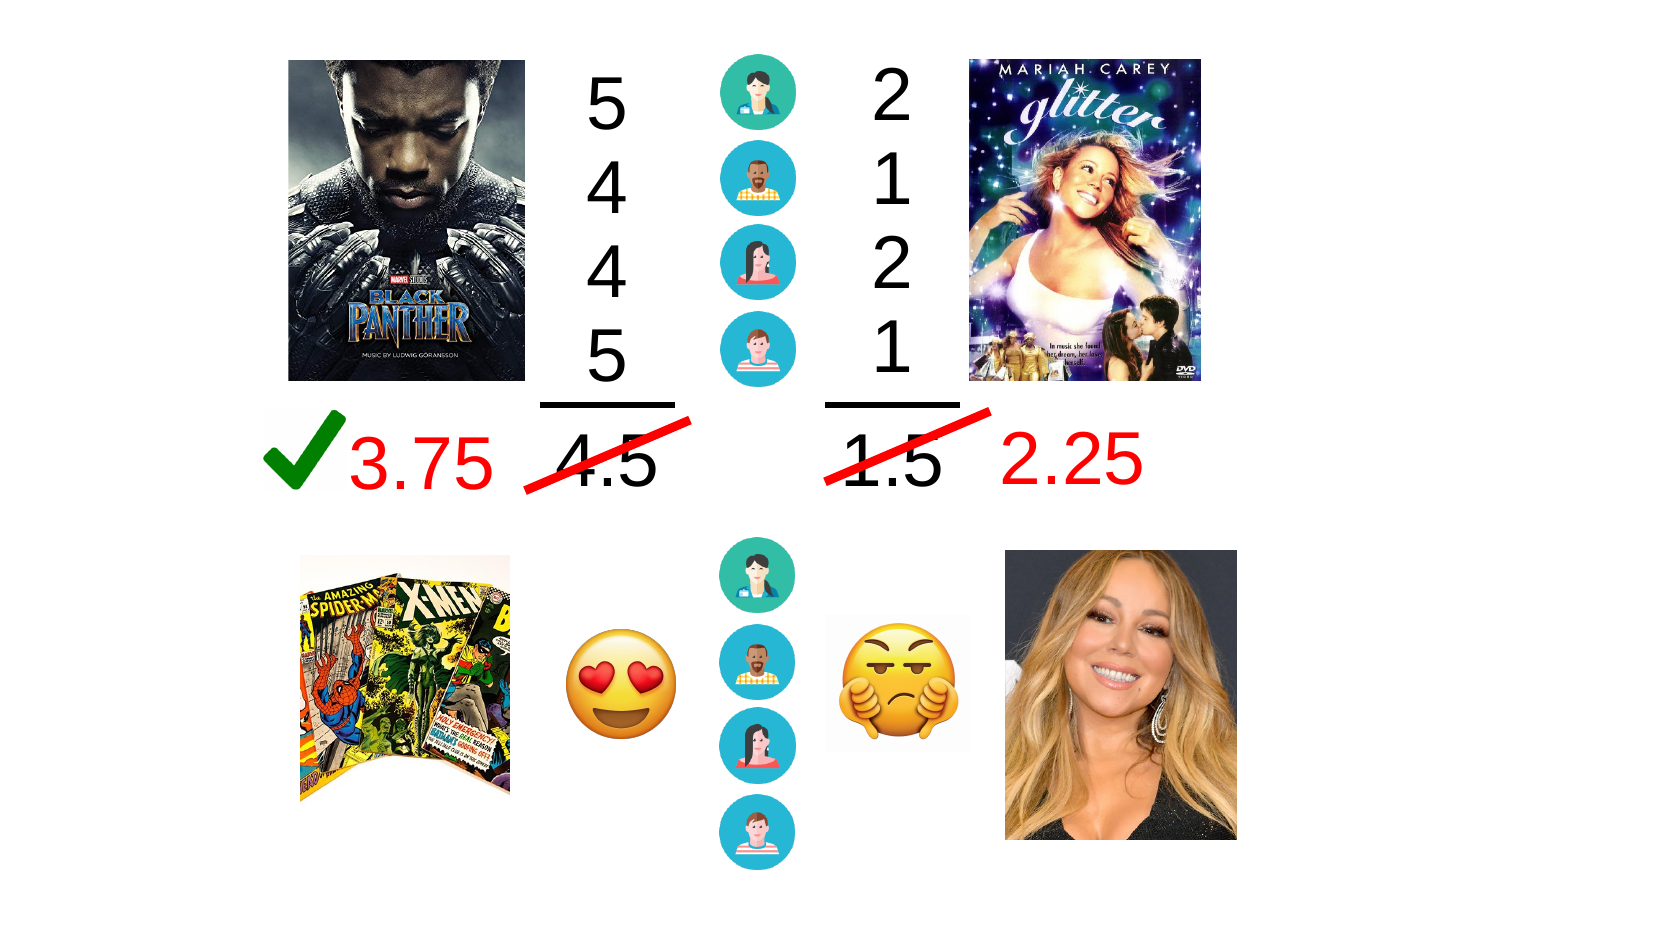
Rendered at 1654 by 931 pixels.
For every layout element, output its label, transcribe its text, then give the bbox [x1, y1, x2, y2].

picture [1021, 59, 1201, 381]
text_box 1.5 [765, 411, 1021, 511]
picture [720, 140, 796, 216]
text_box 2 1 2 1 [765, 45, 1021, 396]
picture [719, 537, 795, 613]
picture [1005, 550, 1237, 841]
picture [825, 614, 971, 753]
picture [566, 629, 676, 739]
picture [719, 707, 796, 784]
picture [719, 794, 795, 871]
picture [720, 54, 796, 130]
picture [720, 224, 796, 301]
text_box 3.75 [294, 414, 550, 514]
text_box 4.5 [480, 411, 736, 511]
picture [263, 408, 346, 491]
picture [288, 60, 480, 381]
text_box 2.25 [945, 409, 1201, 509]
picture [720, 311, 796, 387]
picture [300, 555, 511, 833]
picture [719, 624, 795, 700]
text_box 5 4 4 5 [480, 54, 736, 406]
